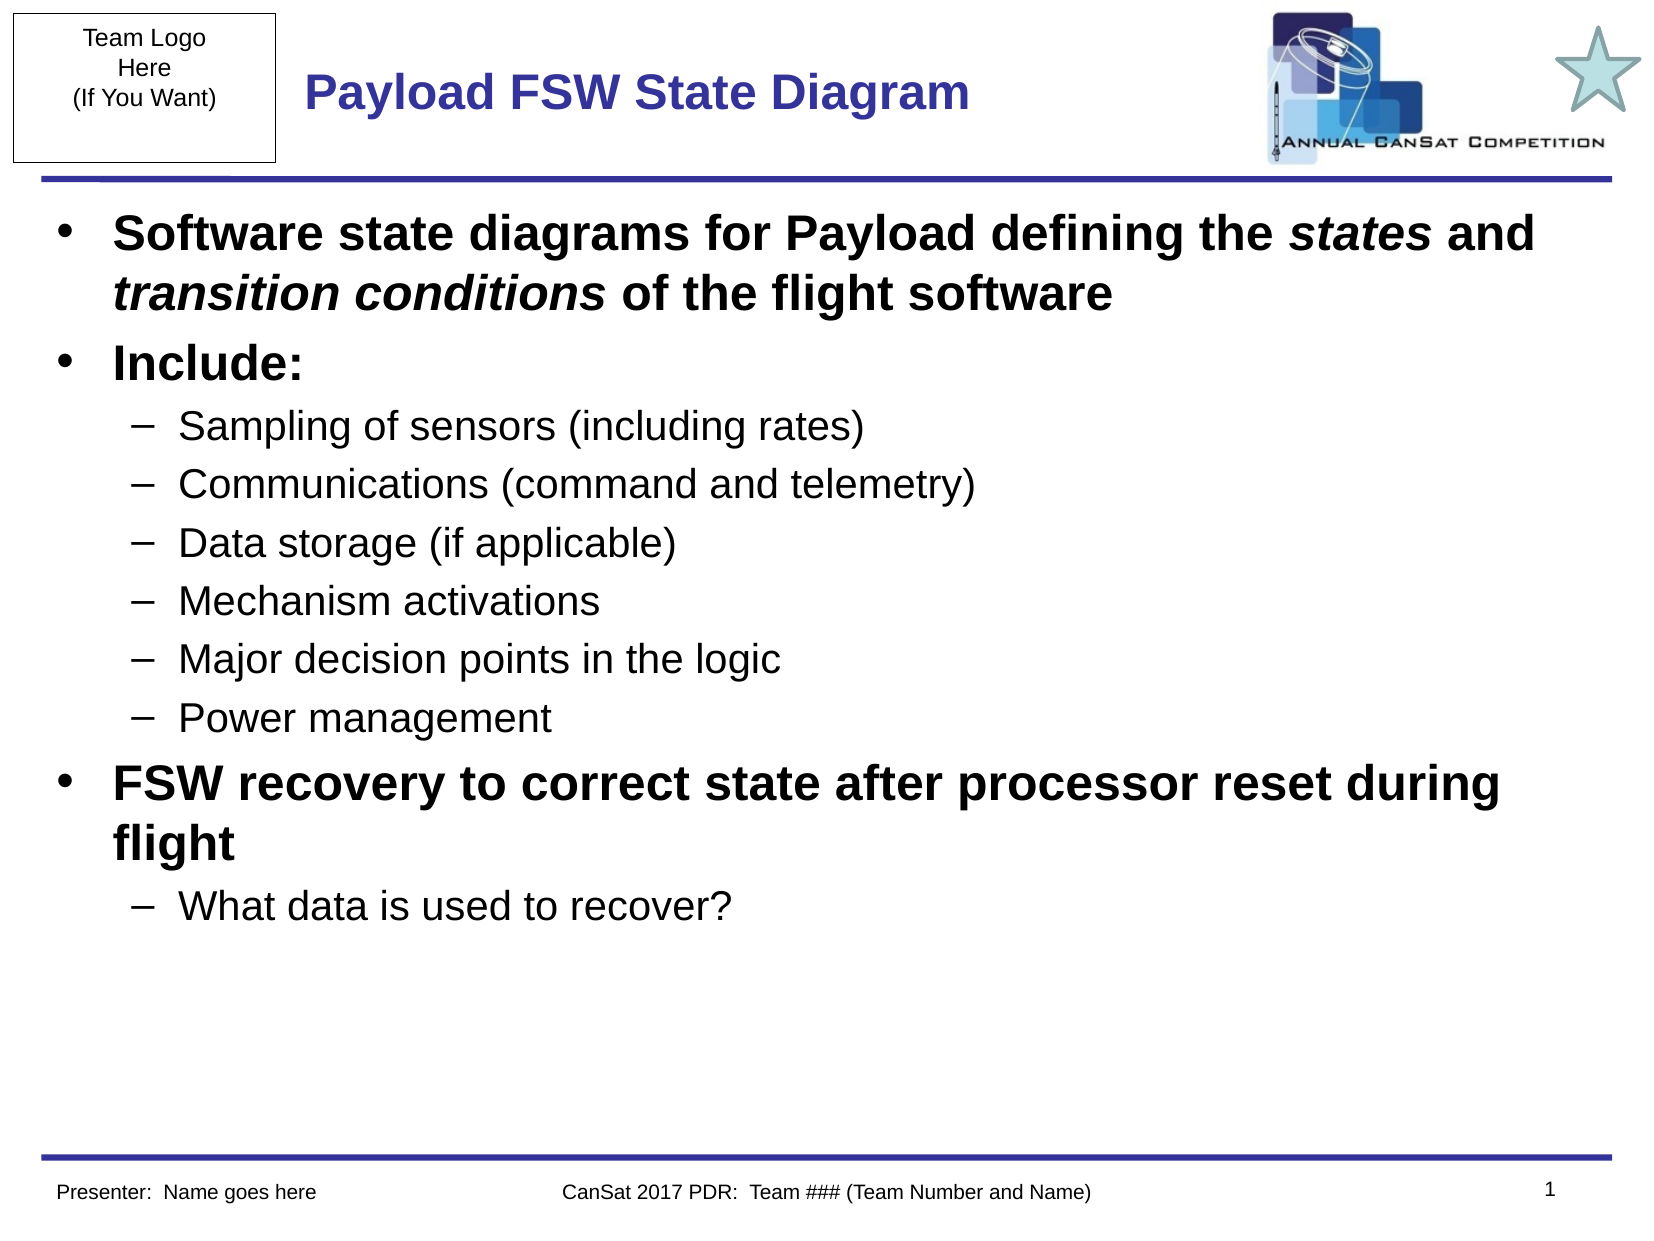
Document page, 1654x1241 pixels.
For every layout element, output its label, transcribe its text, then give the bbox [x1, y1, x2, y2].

picture [1259, 1, 1613, 173]
text_box Presenter: Name goes here [41, 1171, 455, 1216]
title Payload FSW State Diagram [289, 13, 1365, 166]
text_box [1556, 27, 1640, 111]
list Software state diagrams for Payload defining the states and transition conditions of the flight software Include: Sampling of sensors (including rates) Communications (command and telemetry) Data storage (if applicable) Mechanism activations Major decision points in the logic Power management FSW recovery to correct state after processor reset during flight What data is used to recover? [41, 192, 1613, 1130]
picture [1573, 73, 1582, 106]
footer CanSat 2017 PDR: Team ### (Team Number and Name) [496, 1171, 1158, 1216]
slide_number <number> [1446, 1168, 1571, 1213]
